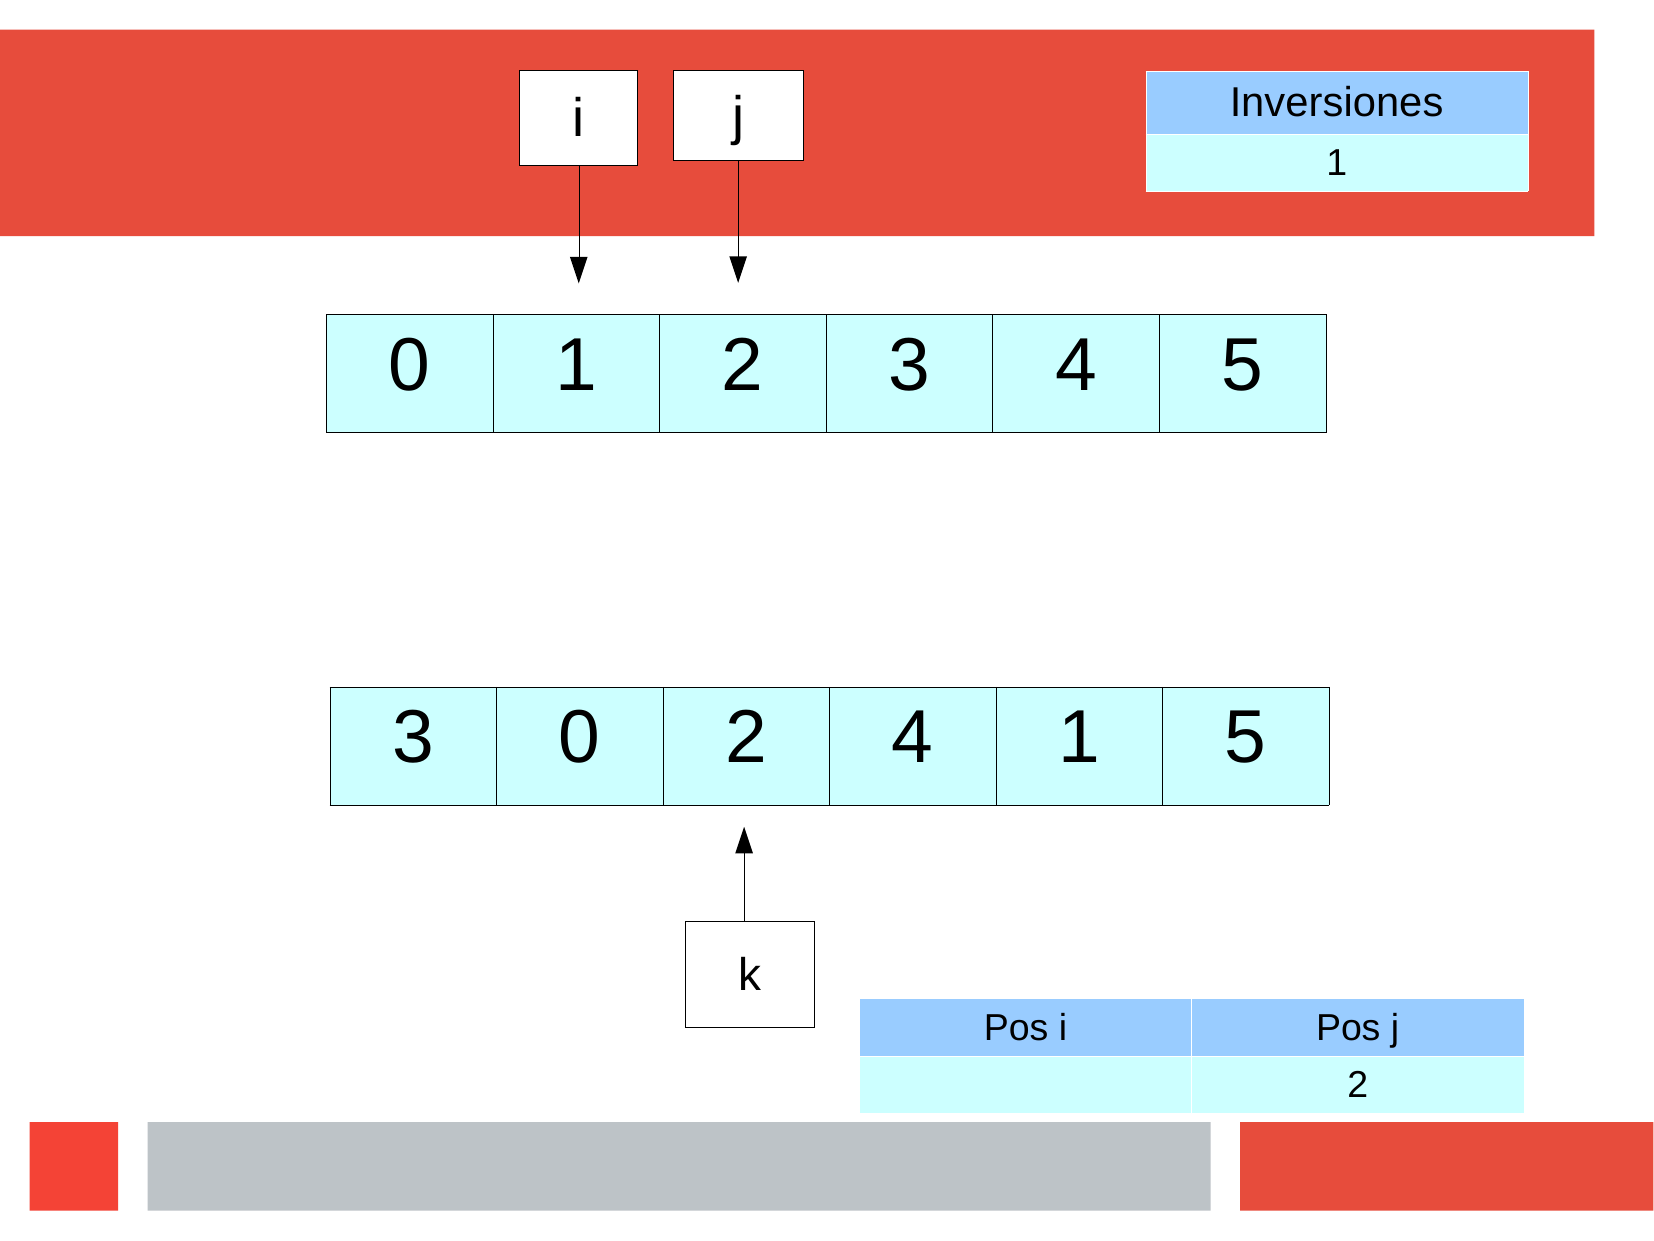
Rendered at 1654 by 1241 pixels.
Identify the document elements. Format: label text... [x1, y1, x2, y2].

table_cell [860, 1057, 1191, 1113]
text_box j [673, 70, 804, 161]
text_box i [519, 70, 638, 166]
table_header 4 [830, 688, 996, 805]
table_header 0 [497, 688, 663, 805]
table_cell 1 [1147, 135, 1528, 191]
table_header 2 [660, 315, 826, 432]
text_box k [685, 921, 815, 1028]
table_header 5 [1160, 315, 1326, 432]
table_header 5 [1163, 688, 1329, 805]
table_cell 2 [1192, 1057, 1524, 1113]
table_header 1 [997, 688, 1162, 805]
table_header 2 [664, 688, 829, 805]
table_header Pos i [860, 999, 1191, 1056]
table_header Pos j [1192, 999, 1524, 1056]
table_header 0 [327, 315, 493, 432]
table_header 4 [993, 315, 1159, 432]
table_header 3 [331, 688, 496, 805]
table_header 1 [494, 315, 659, 432]
table_header Inversiones [1147, 72, 1528, 134]
table_header 3 [827, 315, 992, 432]
